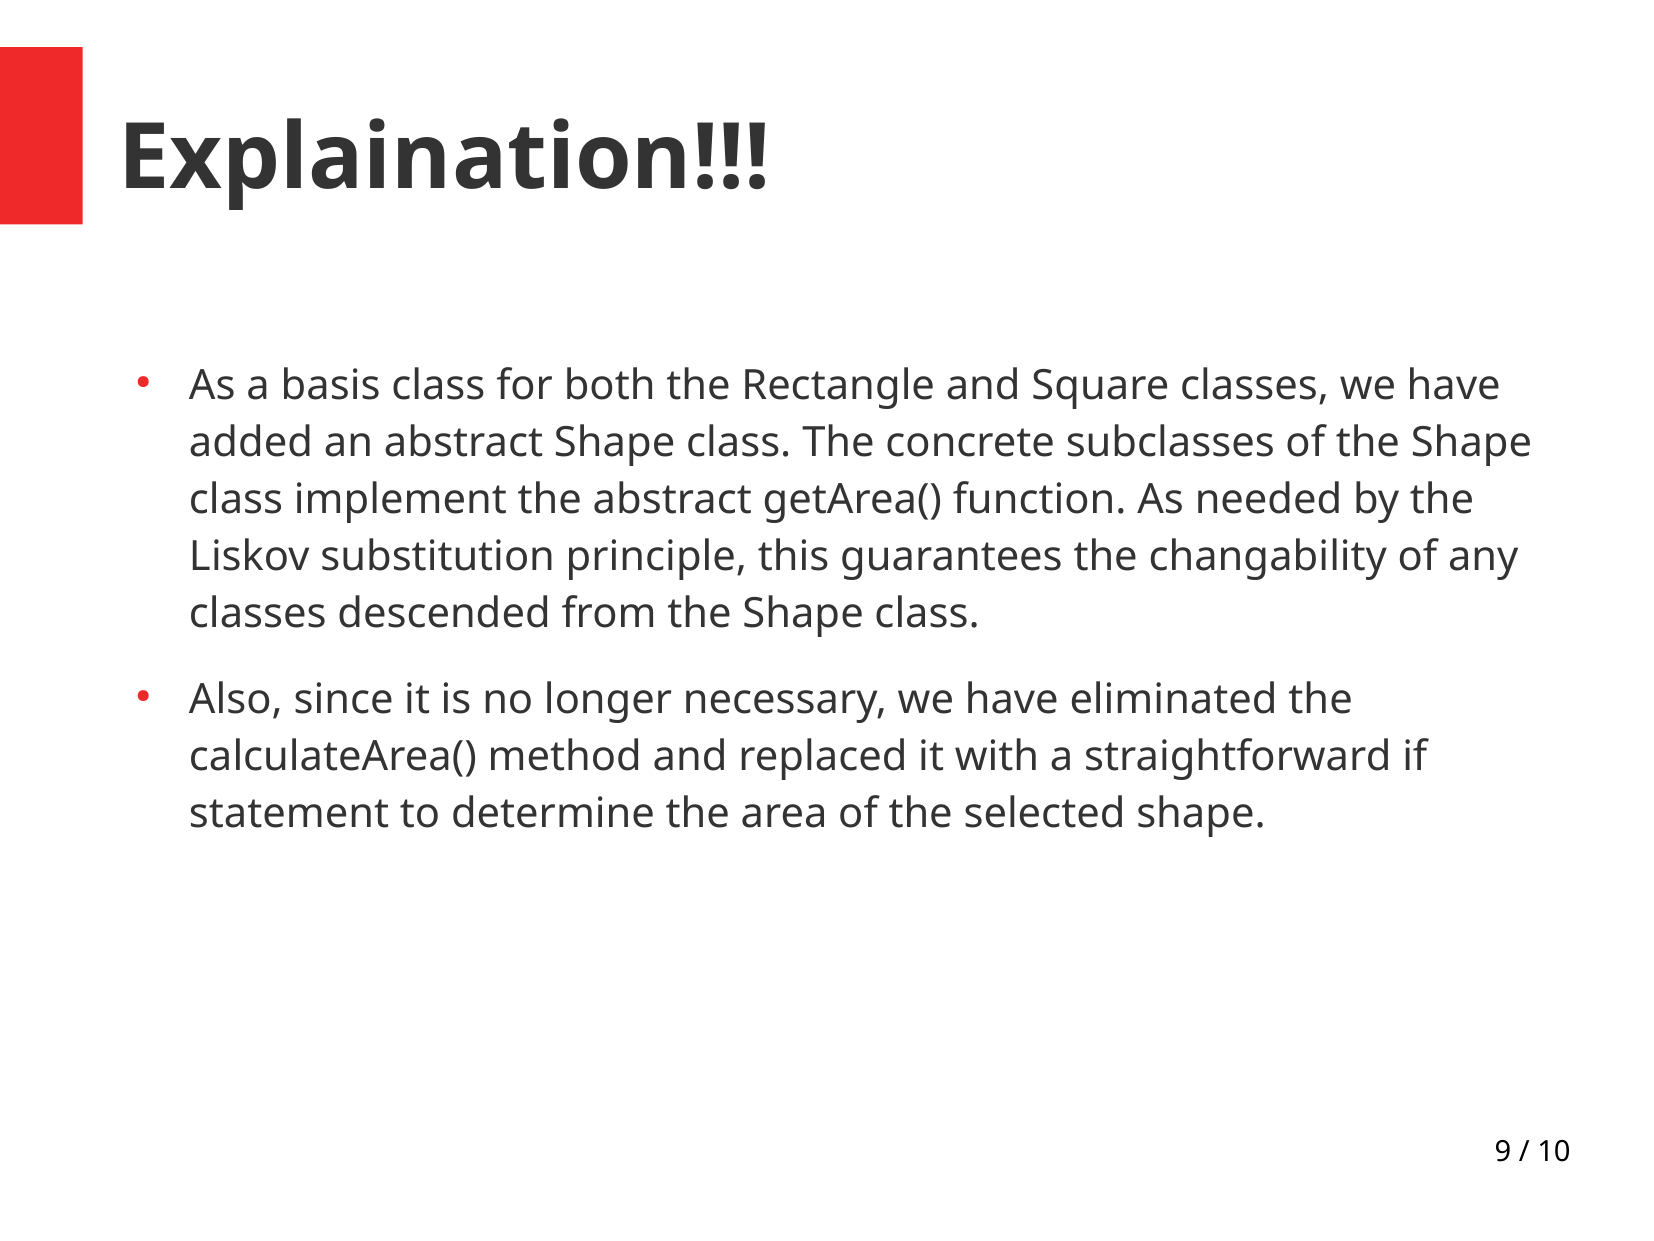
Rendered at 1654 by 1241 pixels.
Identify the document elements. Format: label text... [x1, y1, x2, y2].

title Explaination!!! [118, 49, 1571, 257]
list As a basis class for both the Rectangle and Square classes, we have added an abstract Shape class. The concrete subclasses of the Shape class implement the abstract getArea() function. As needed by the Liskov substitution principle, this guarantees the changability of any classes descended from the Shape class. Also, since it is no longer necessary, we have eliminated the calculateArea() method and replaced it with a straightforward if statement to determine the area of the selected shape. [118, 354, 1536, 1074]
